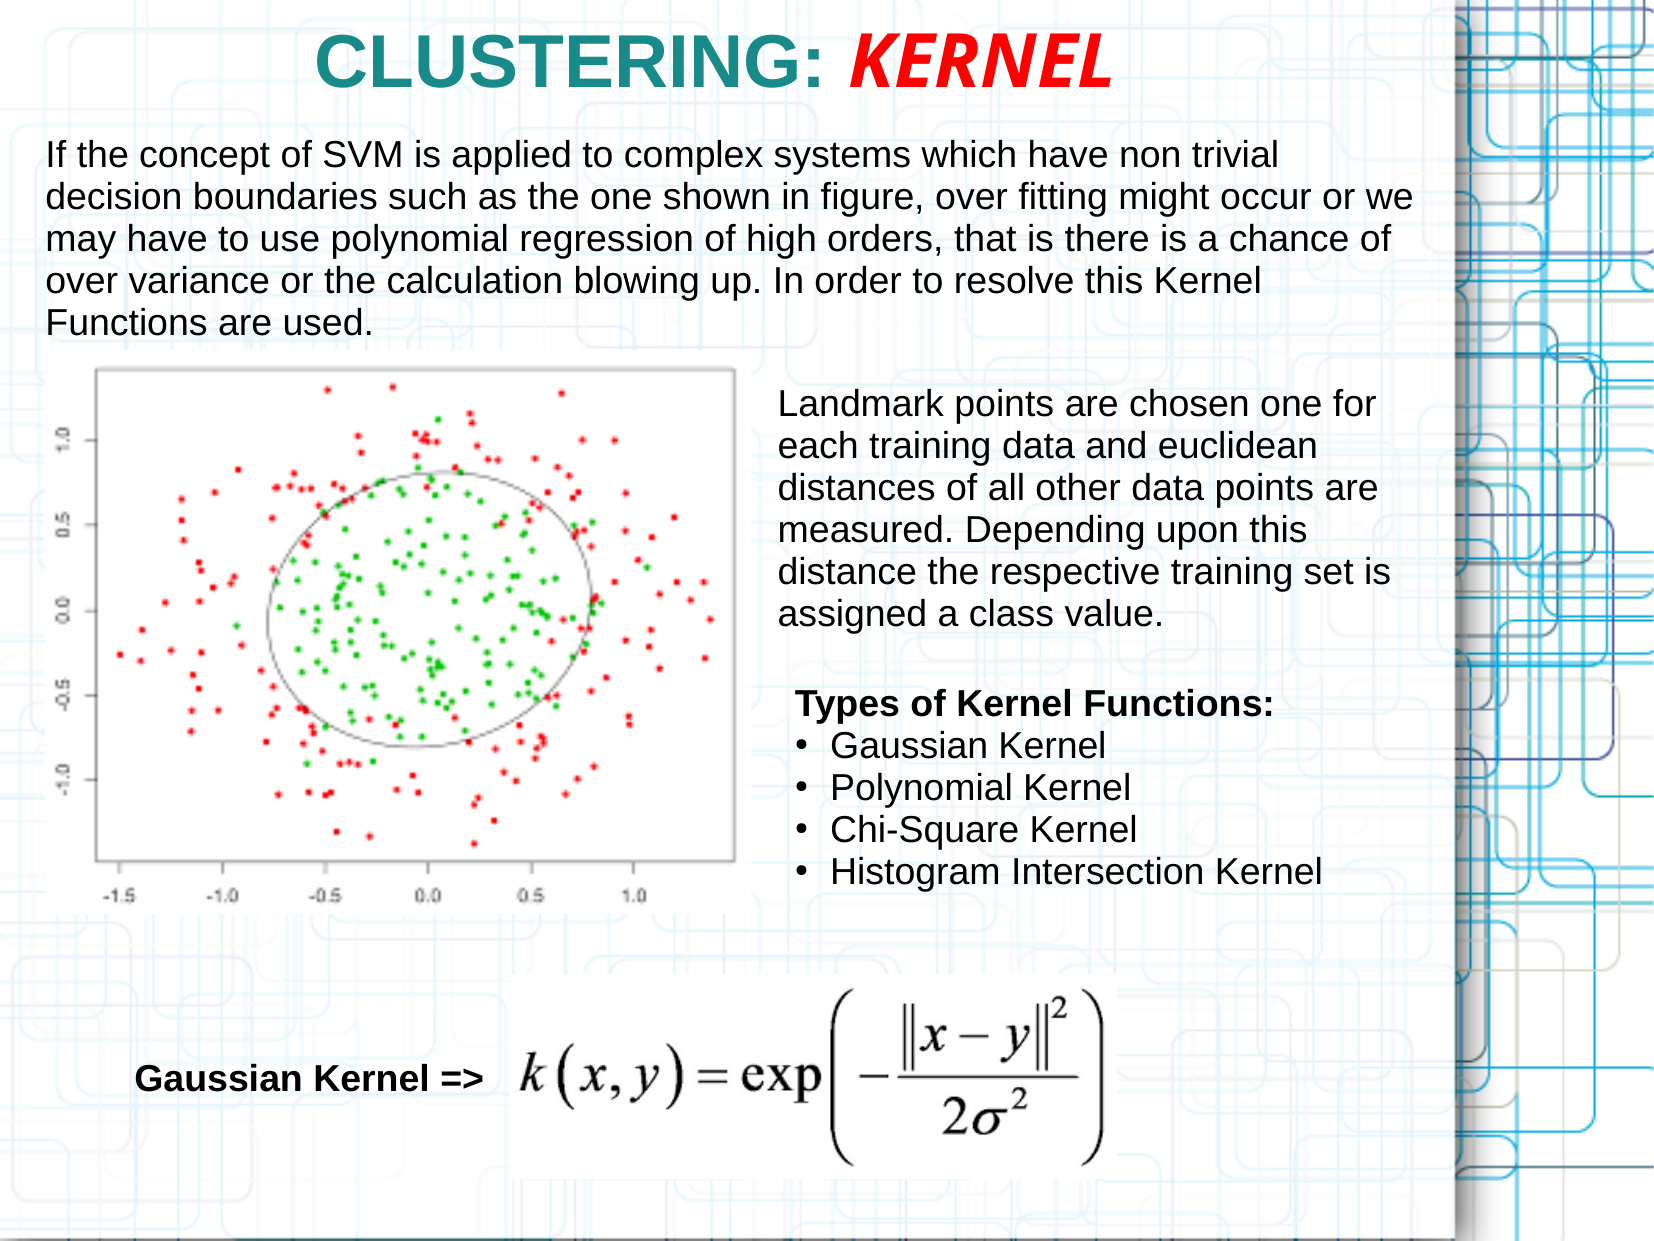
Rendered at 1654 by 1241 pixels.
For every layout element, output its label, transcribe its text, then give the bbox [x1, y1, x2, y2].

title CLUSTERING: KERNEL [36, 0, 1396, 126]
text_box Landmark points are chosen one for each training data and euclidean distances of all other data points are measured. Depending upon this distance the respective training set is assigned a class value. [762, 375, 1426, 642]
text_box If the concept of SVM is applied to complex systems which have non trivial decision boundaries such as the one shown in figure, over fitting might occur or we may have to use polynomial regression of high orders, that is there is a chance of over variance or the calculation blowing up. In order to resolve this Kernel Functions are used. [30, 126, 1441, 351]
text_box Types of Kernel Functions: Gaussian Kernel Polynomial Kernel Chi-Square Kernel Histogram Intersection Kernel [780, 675, 1339, 900]
picture [0, 0, 1654, 1241]
text_box Gaussian Kernel => [119, 1050, 511, 1107]
